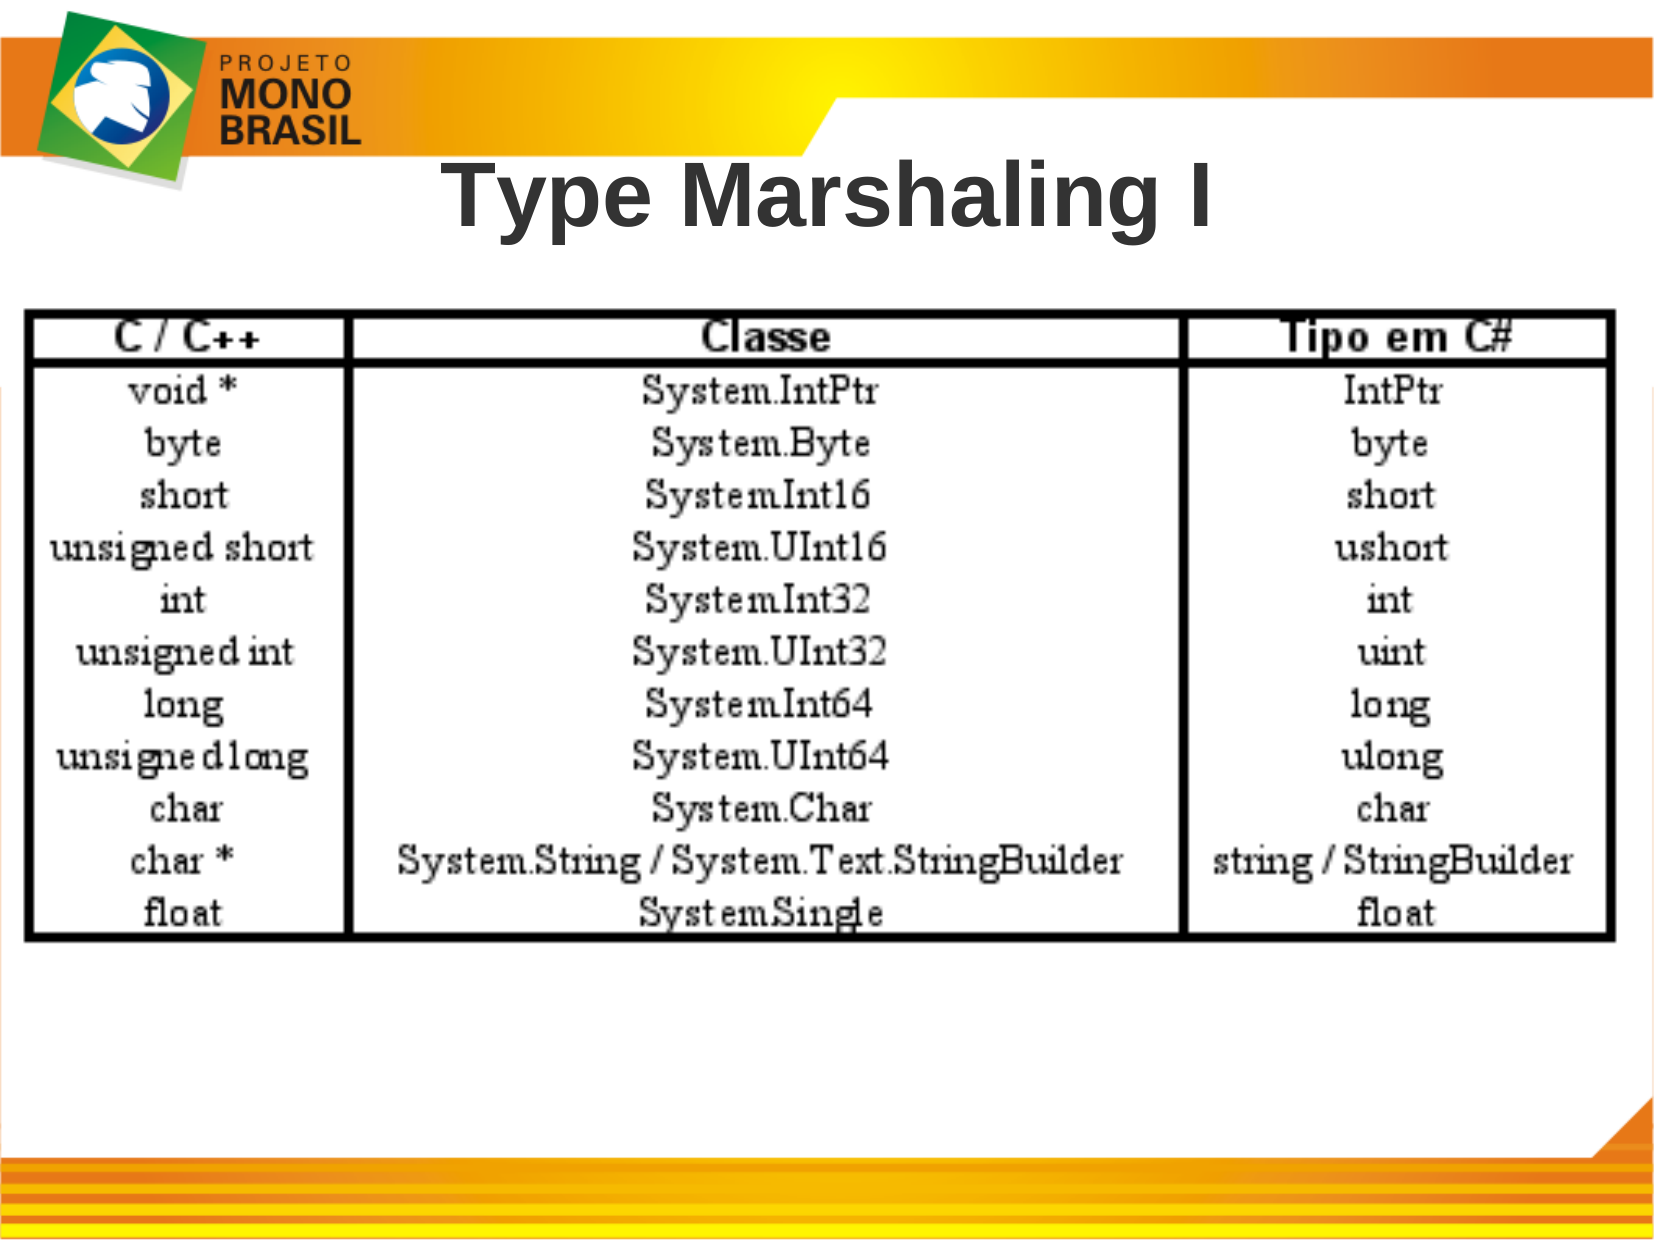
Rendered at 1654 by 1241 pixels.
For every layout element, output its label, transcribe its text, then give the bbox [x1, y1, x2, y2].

picture [0, 0, 1654, 1241]
title Type Marshaling I [121, 91, 1534, 299]
